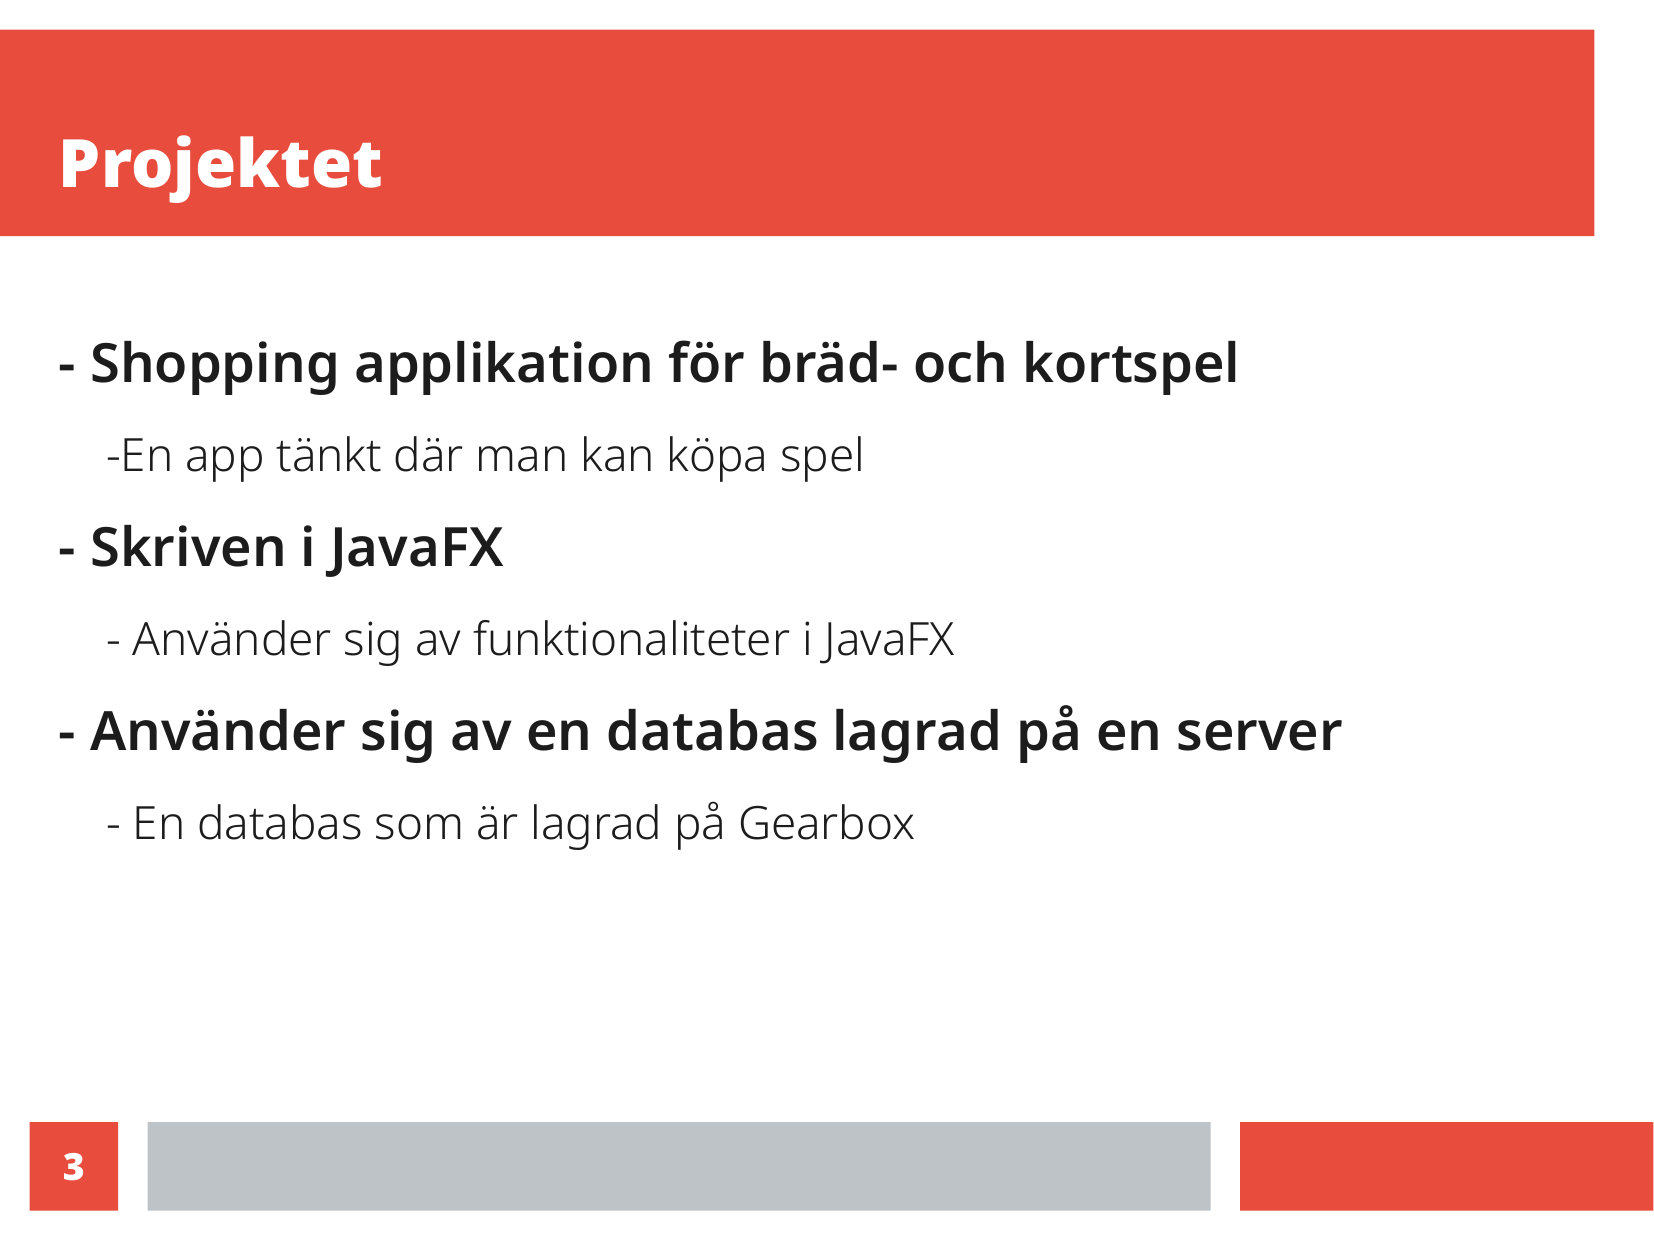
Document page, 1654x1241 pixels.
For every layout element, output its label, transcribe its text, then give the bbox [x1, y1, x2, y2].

list - Shopping applikation för bräd- och kortspel -En app tänkt där man kan köpa spel - Skriven i JavaFX - Använder sig av funktionaliteter i JavaFX - Använder sig av en databas lagrad på en server - En databas som är lagrad på Gearbox [59, 324, 1565, 1093]
title Projektet [59, 59, 1595, 207]
